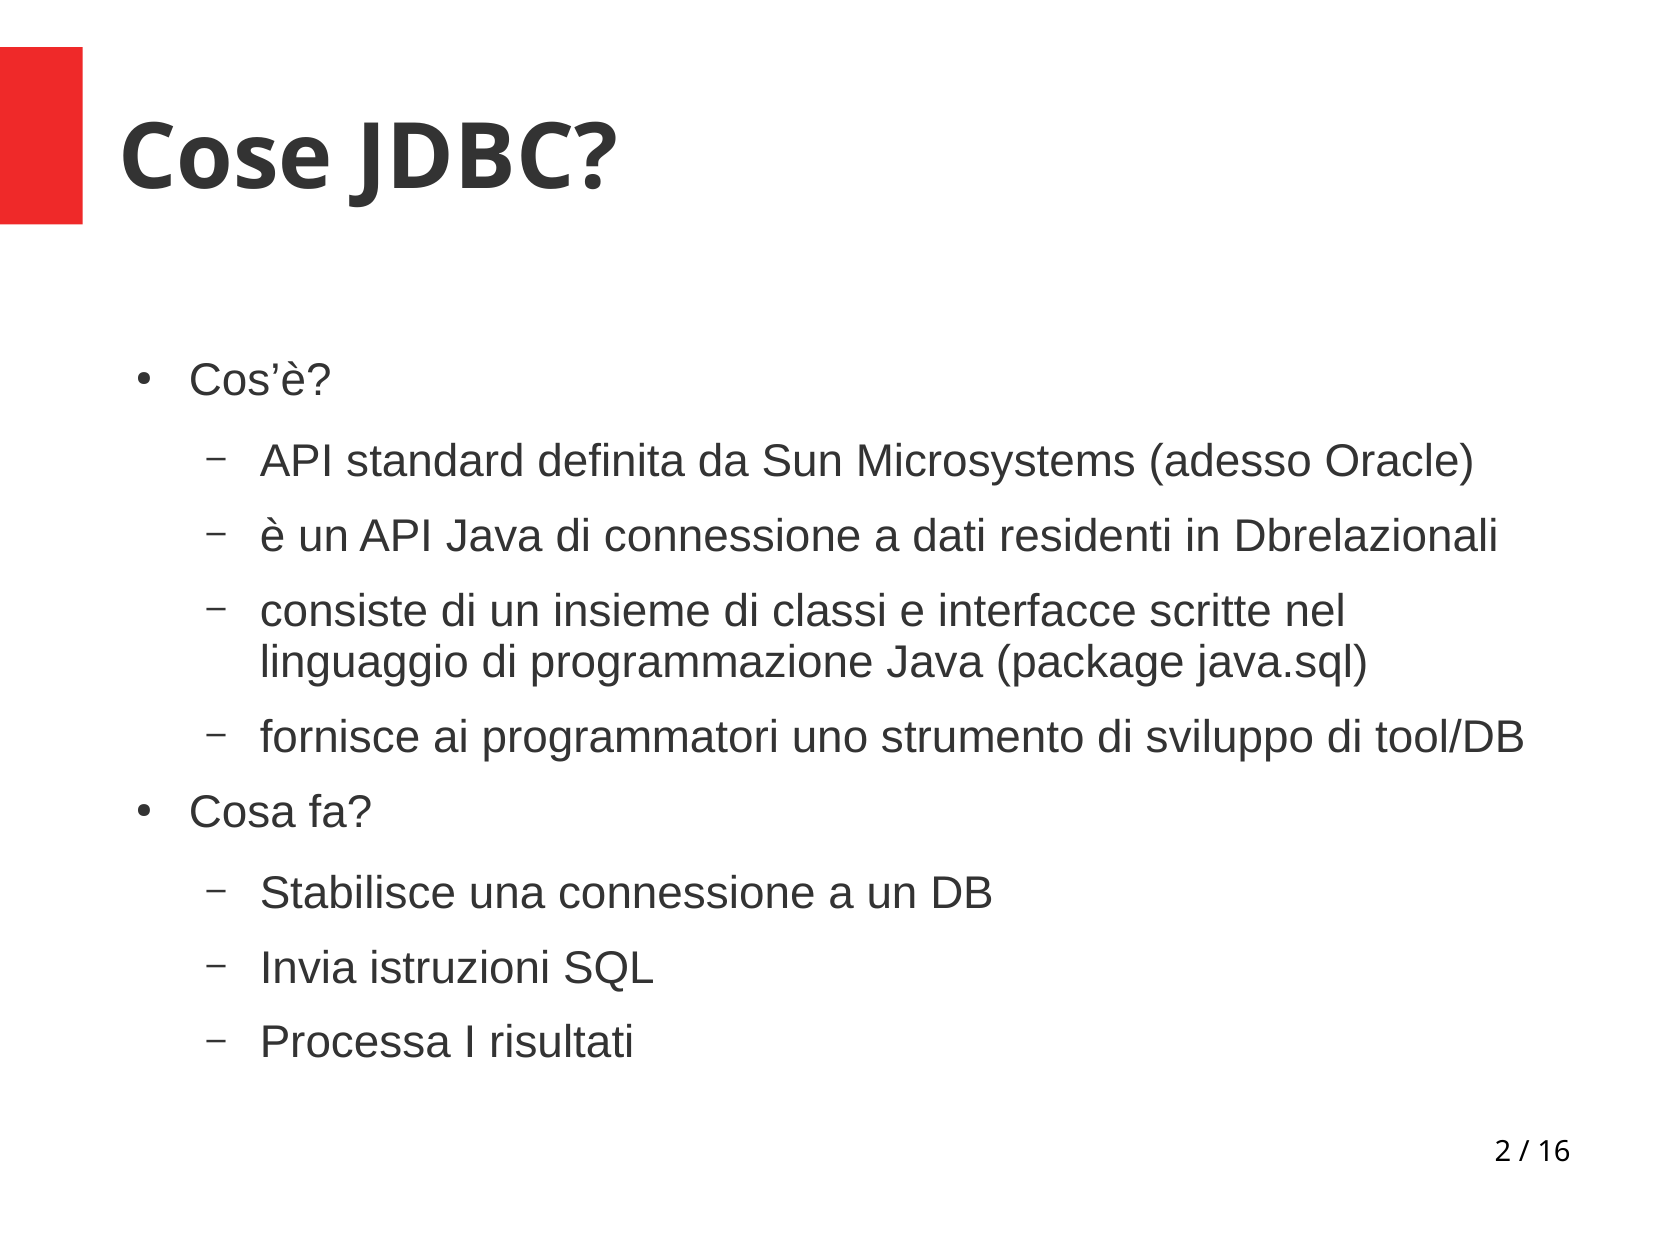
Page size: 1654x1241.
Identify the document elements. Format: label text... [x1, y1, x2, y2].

list Cos’è? API standard definita da Sun Microsystems (adesso Oracle) è un API Java di connessione a dati residenti in Dbrelazionali consiste di un insieme di classi e interfacce scritte nel linguaggio di programmazione Java (package java.sql) fornisce ai programmatori uno strumento di sviluppo di tool/DB Cosa fa? Stabilisce una connessione a un DB Invia istruzioni SQL Processa I risultati [118, 354, 1536, 1074]
title Cose JDBC? [118, 49, 1571, 257]
